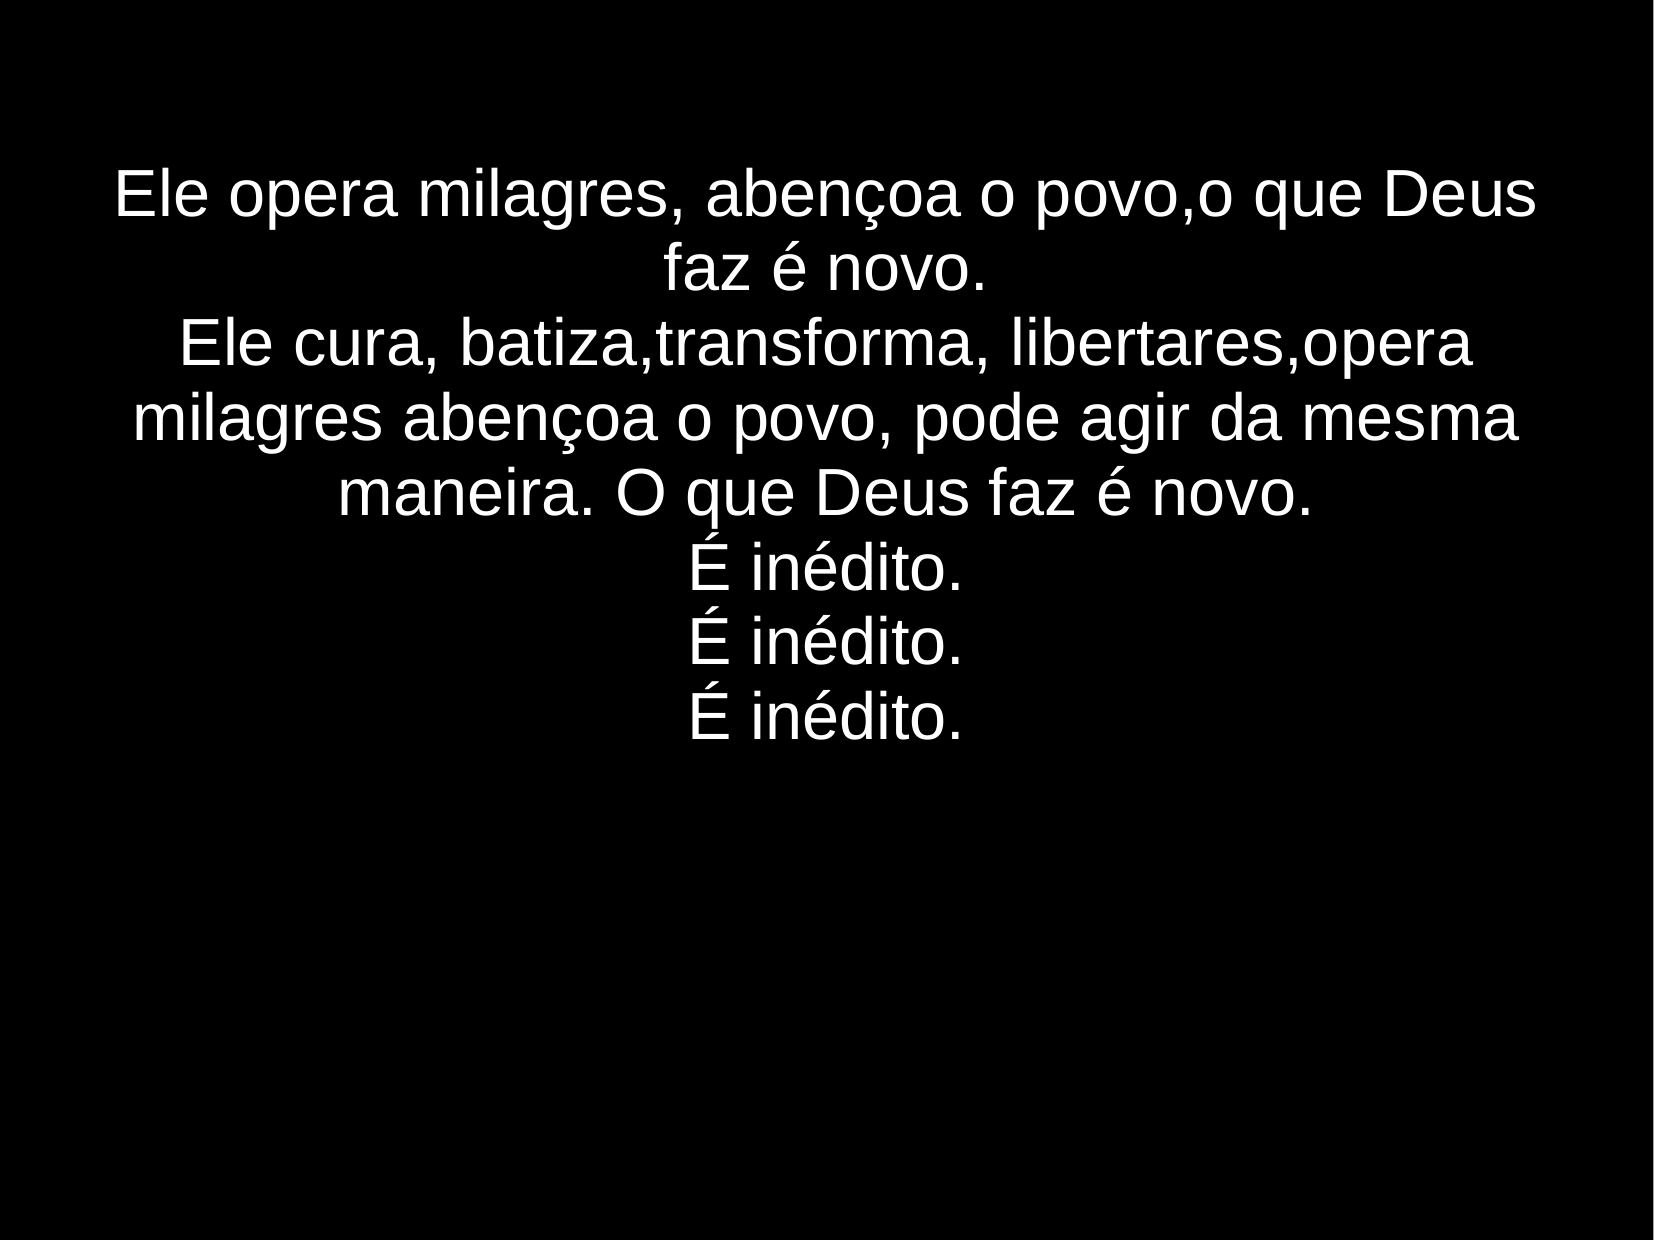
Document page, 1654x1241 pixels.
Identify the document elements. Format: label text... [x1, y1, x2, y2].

subtitle Ele opera milagres, abençoa o povo,o que Deus faz é novo. Ele cura, batiza,transforma, libertares,opera milagres abençoa o povo, pode agir da mesma maneira. O que Deus faz é novo. É inédito. É inédito. É inédito. [82, 49, 1571, 1010]
